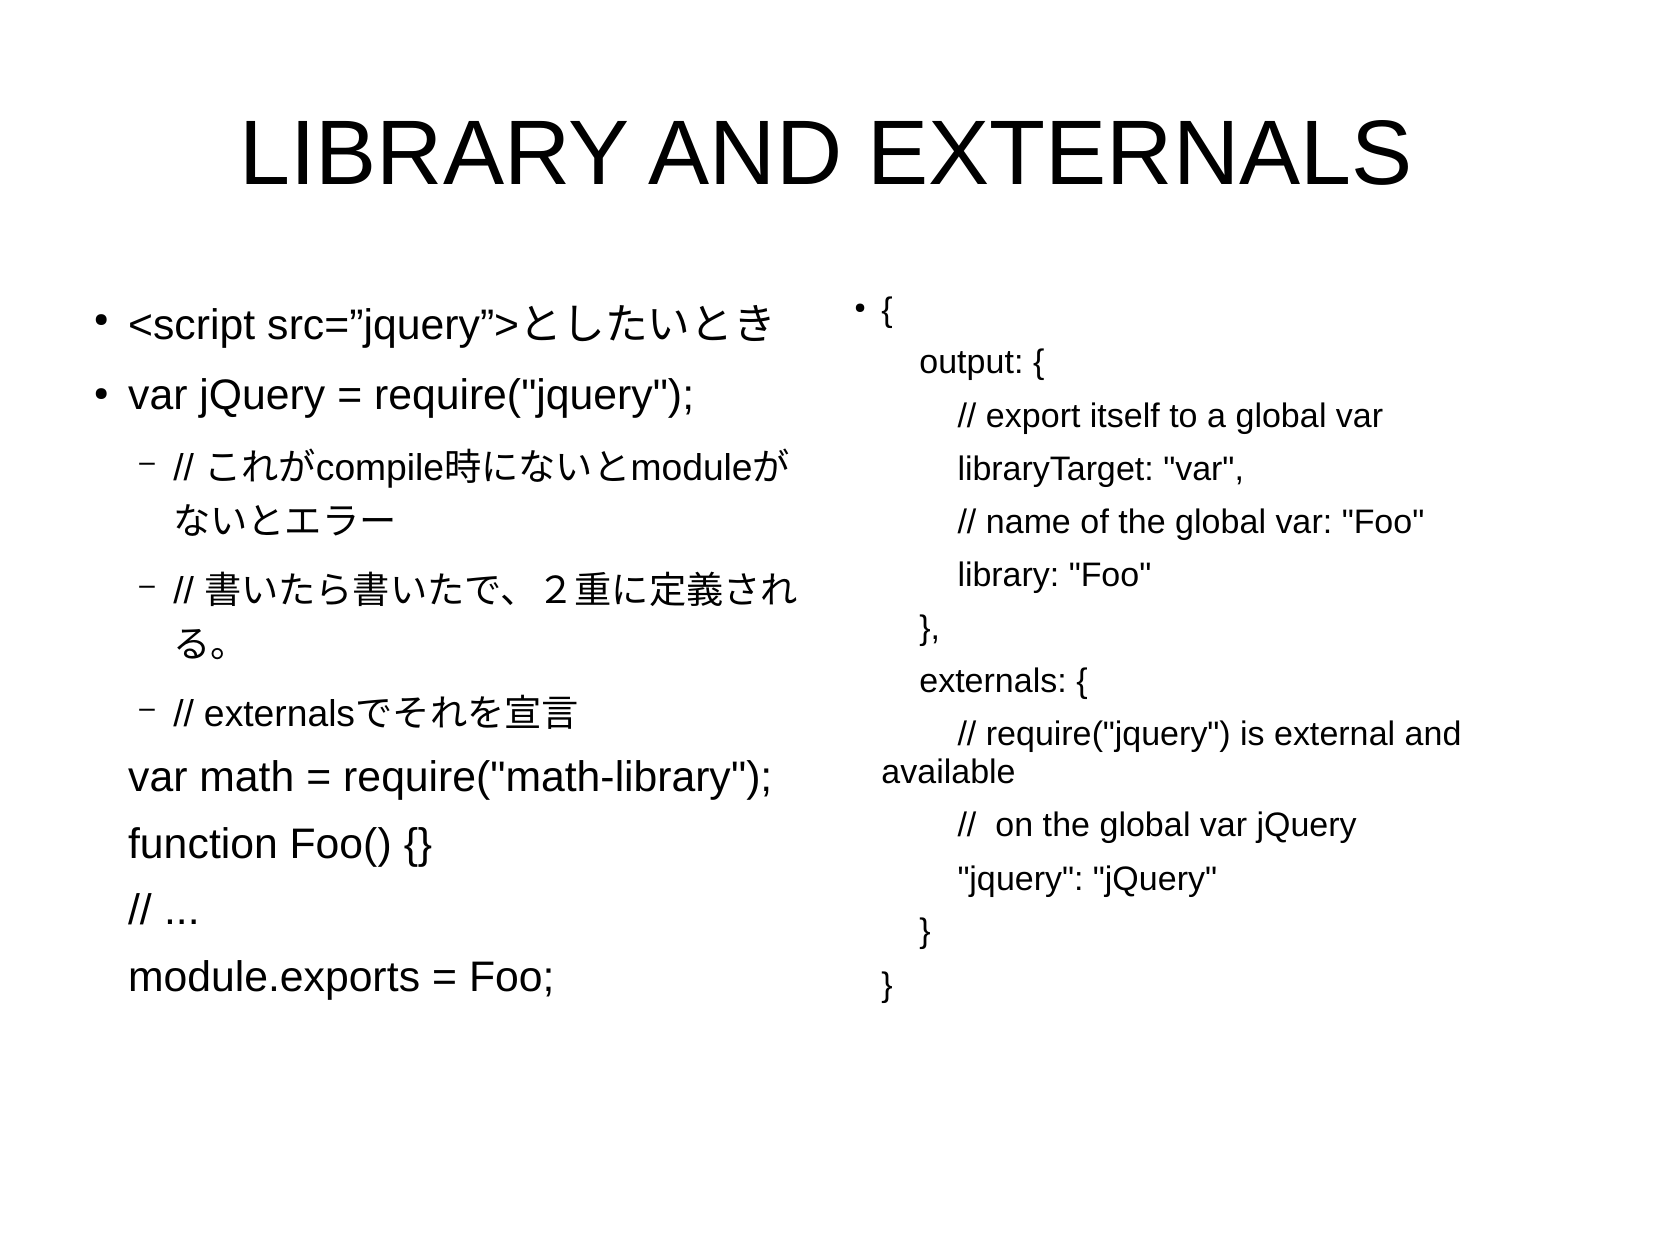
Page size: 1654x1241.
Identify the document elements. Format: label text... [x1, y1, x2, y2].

list { output: { // export itself to a global var libraryTarget: "var", // name of the global var: "Foo" library: "Foo" }, externals: { // require("jquery") is external and available // on the global var jQuery "jquery": "jQuery" } } [845, 290, 1572, 1010]
list <script src=”jquery”>としたいとき var jQuery = require("jquery"); // これがcompile時にないとmoduleがないとエラー // 書いたら書いたで、２重に定義される。 // externalsでそれを宣言 var math = require("math-library"); function Foo() {} // ... module.exports = Foo; [82, 290, 809, 1010]
title LIBRARY AND EXTERNALS [82, 49, 1571, 257]
